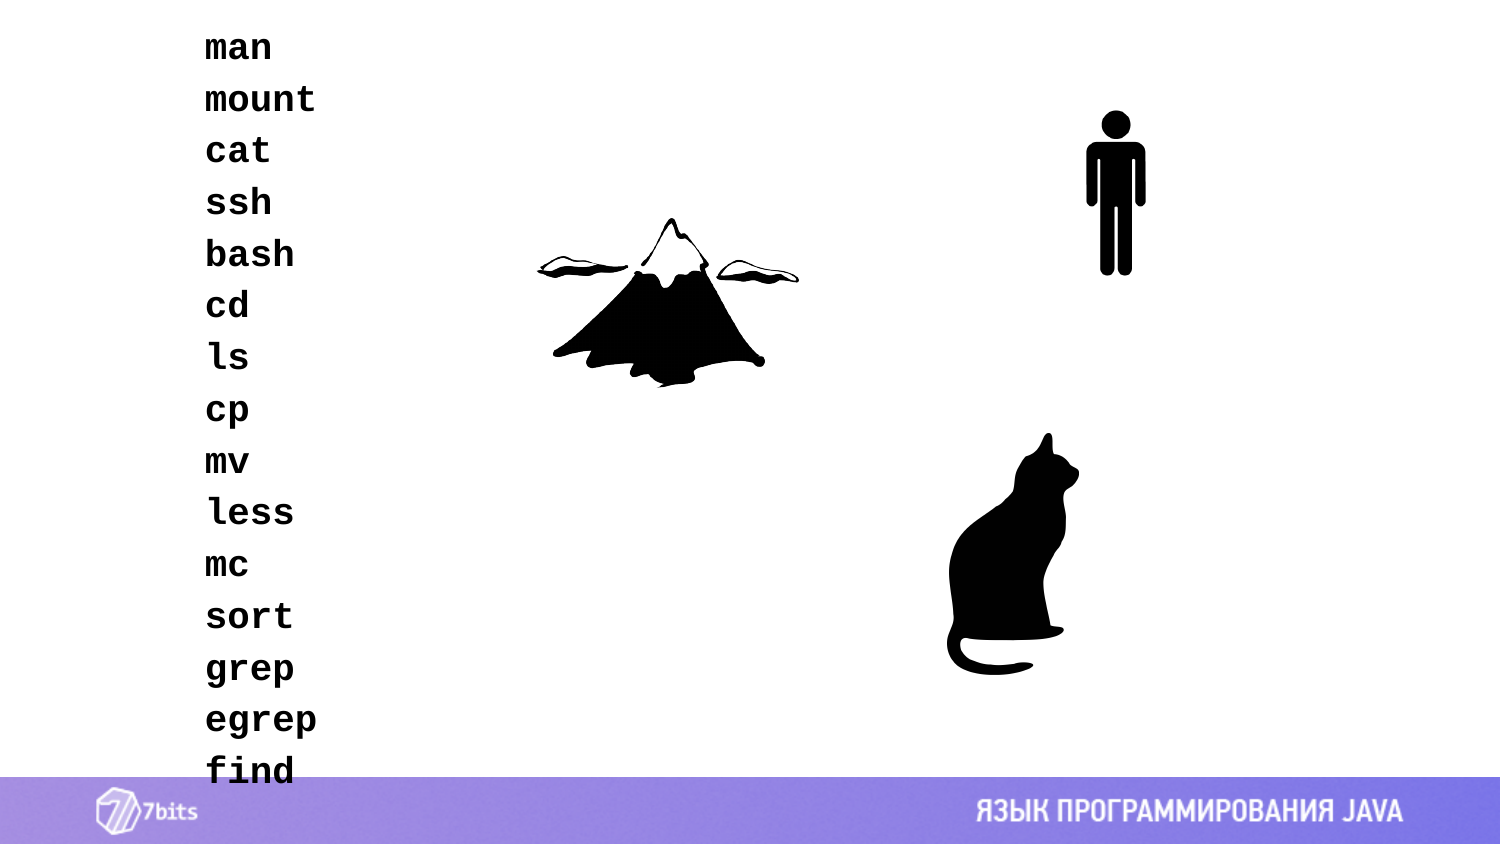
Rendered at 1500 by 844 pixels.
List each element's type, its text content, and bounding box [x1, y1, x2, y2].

picture [947, 433, 1079, 675]
text_box man mount cat ssh bash cd ls cp mv less mc sort grep egrep find [189, 0, 388, 774]
picture [0, 777, 1500, 844]
picture [536, 218, 799, 388]
picture [947, 76, 1284, 310]
